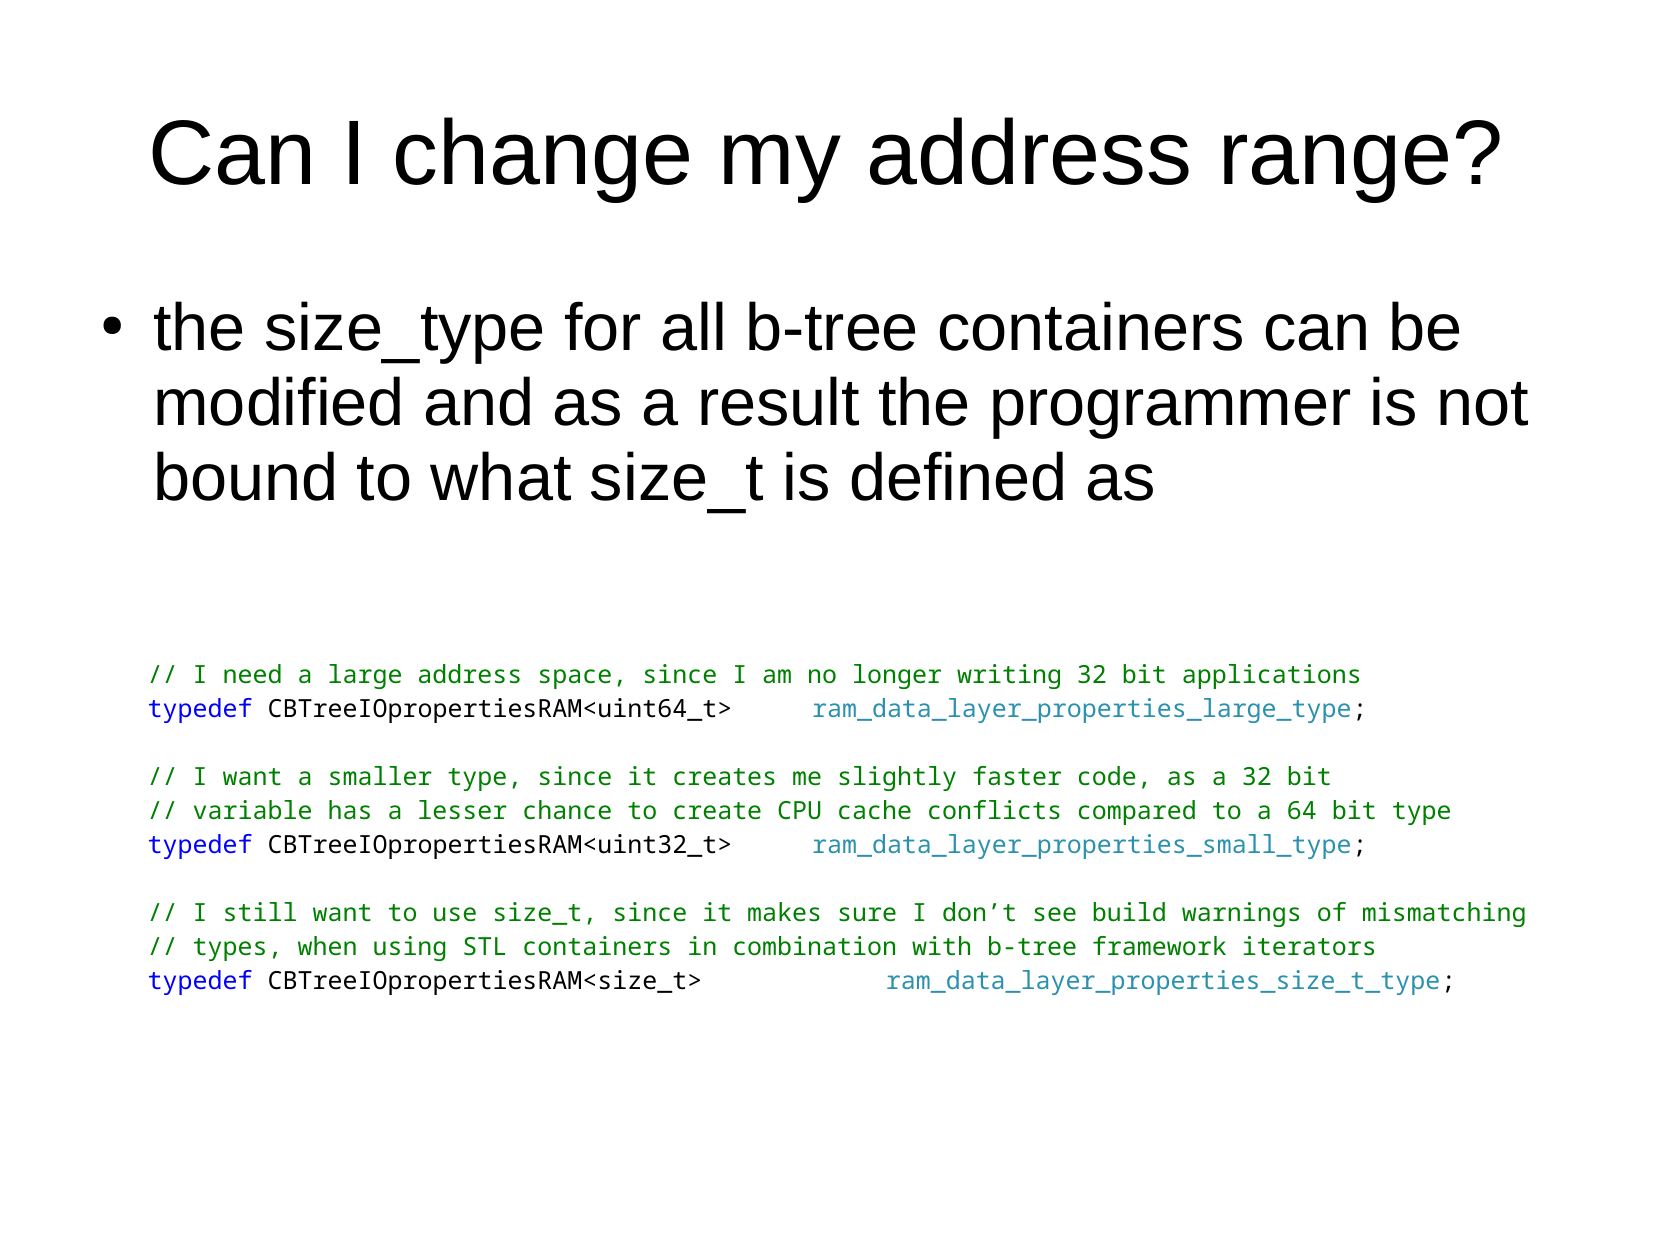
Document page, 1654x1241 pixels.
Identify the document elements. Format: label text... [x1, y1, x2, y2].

text_box // I need a large address space, since I am no longer writing 32 bit applications typedef CBTreeIOpropertiesRAM<uint64_t> ram_data_layer_properties_large_type; // I want a smaller type, since it creates me slightly faster code, as a 32 bit // variable has a lesser chance to create CPU cache conflicts compared to a 64 bit type typedef CBTreeIOpropertiesRAM<uint32_t> ram_data_layer_properties_small_type; // I still want to use size_t, since it makes sure I don’t see build warnings of mismatching // types, when using STL containers in combination with b-tree framework iterators typedef CBTreeIOpropertiesRAM<size_t> ram_data_layer_properties_size_t_type; [59, 649, 1595, 1087]
list the size_type for all b-tree containers can be modified and as a result the programmer is not bound to what size_t is defined as [82, 290, 1571, 649]
title Can I change my address range? [82, 49, 1571, 257]
